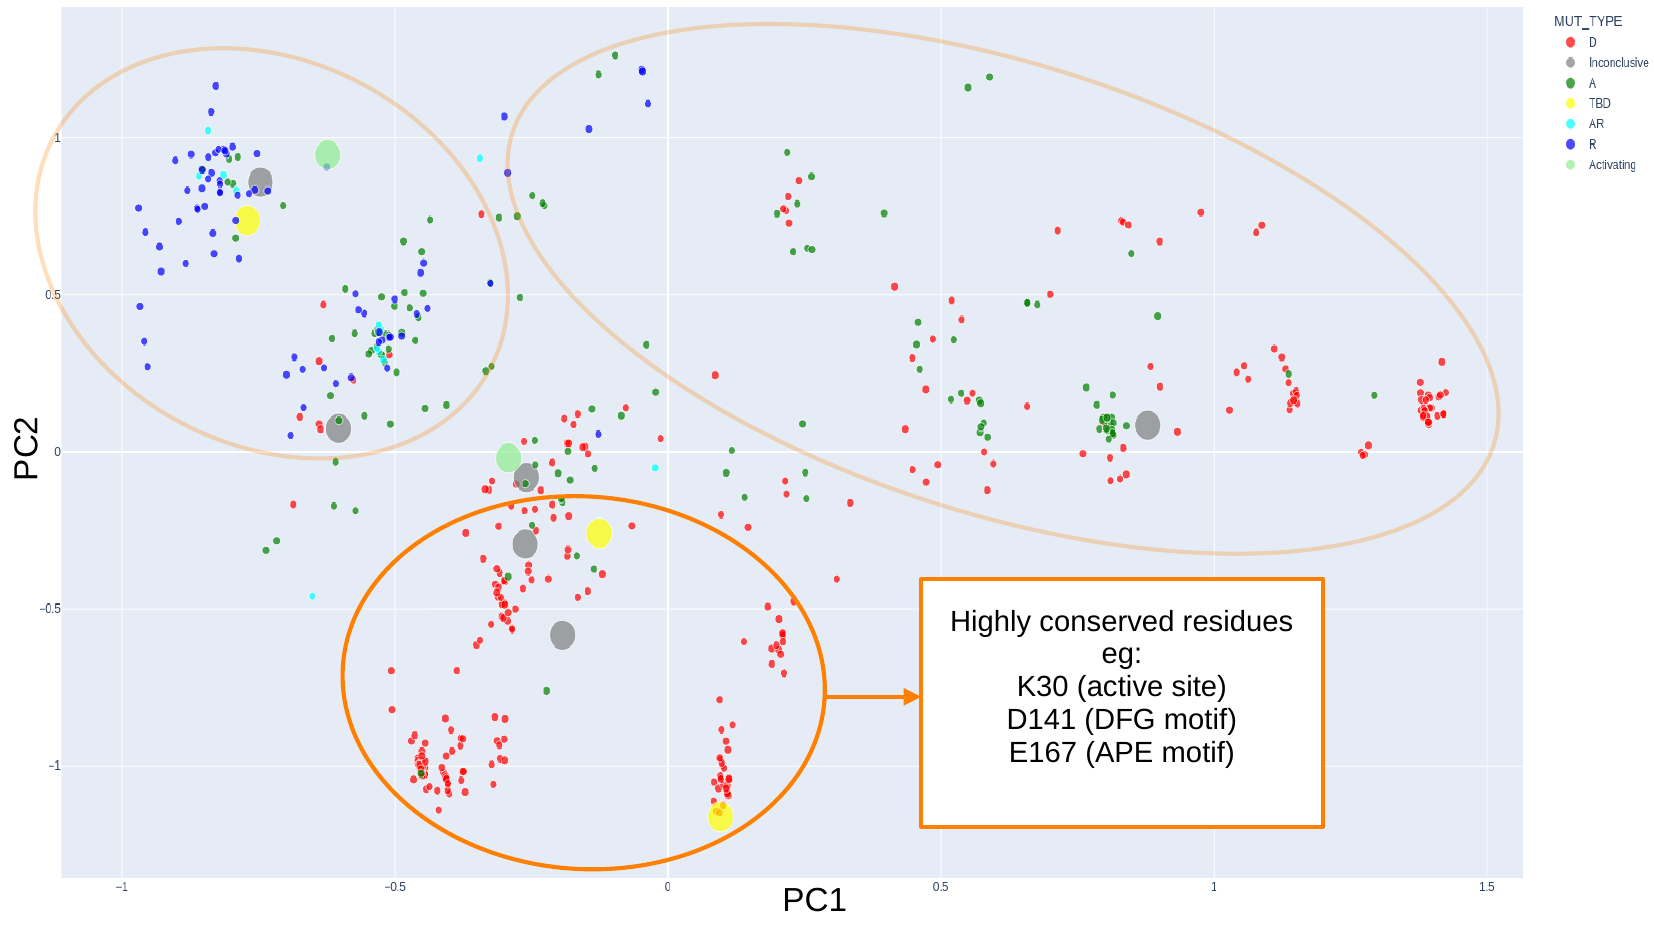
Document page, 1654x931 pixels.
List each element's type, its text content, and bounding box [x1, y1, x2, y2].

text_box PC1 [696, 874, 934, 926]
text_box Highly conserved residues eg: K30 (active site) D141 (DFG motif) E167 (APE motif) [921, 578, 1323, 827]
picture [23, 0, 1654, 898]
text_box PC2 [0, 330, 52, 567]
